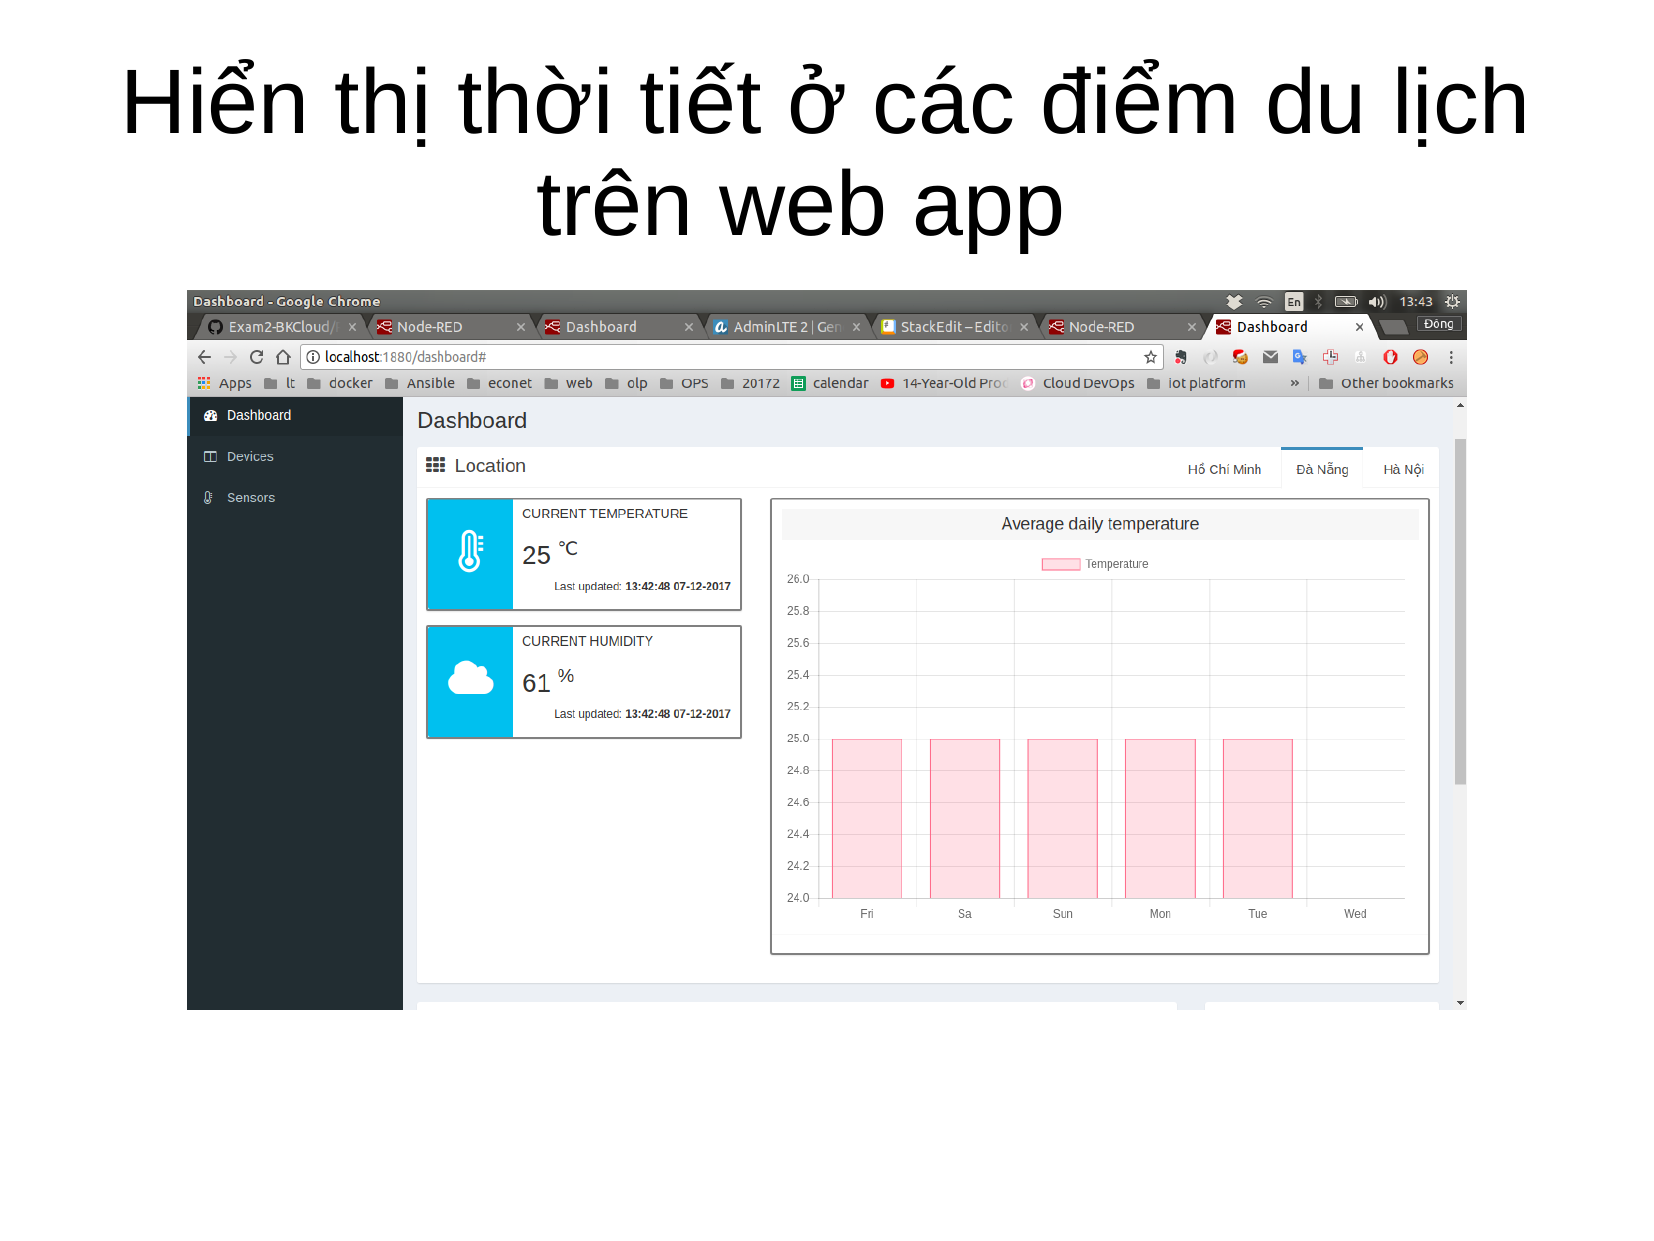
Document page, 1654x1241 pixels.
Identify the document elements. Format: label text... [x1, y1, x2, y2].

picture [187, 290, 1467, 1010]
title Hiển thị thời tiết ở các điểm du lịch trên web app [82, 49, 1571, 257]
